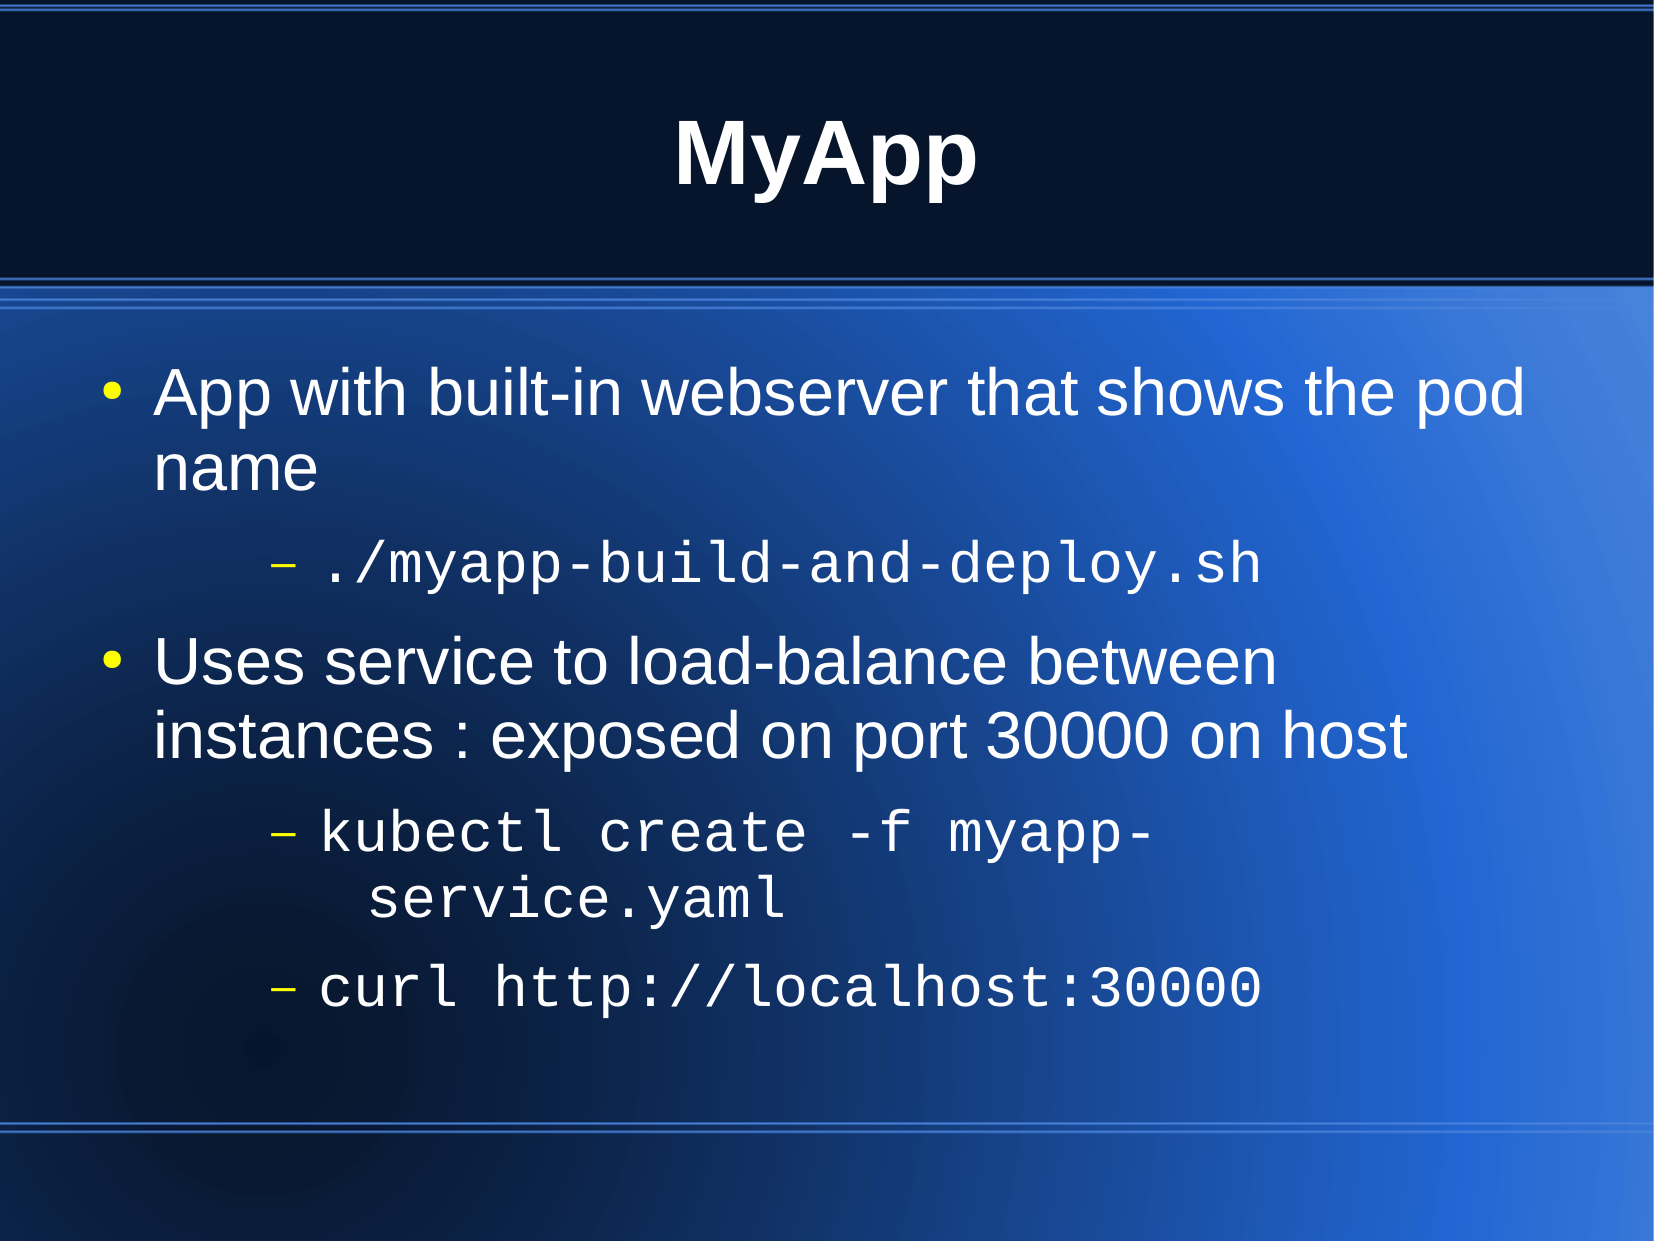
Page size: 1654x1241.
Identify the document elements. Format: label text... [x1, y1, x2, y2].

picture [0, 0, 1654, 1241]
list App with built-in webserver that shows the pod name ./myapp-build-and-deploy.sh Uses service to load-balance between instances : exposed on port 30000 on host kubectl create -f myapp-service.yaml curl http://localhost:30000 [82, 355, 1571, 1058]
title MyApp [82, 49, 1571, 257]
